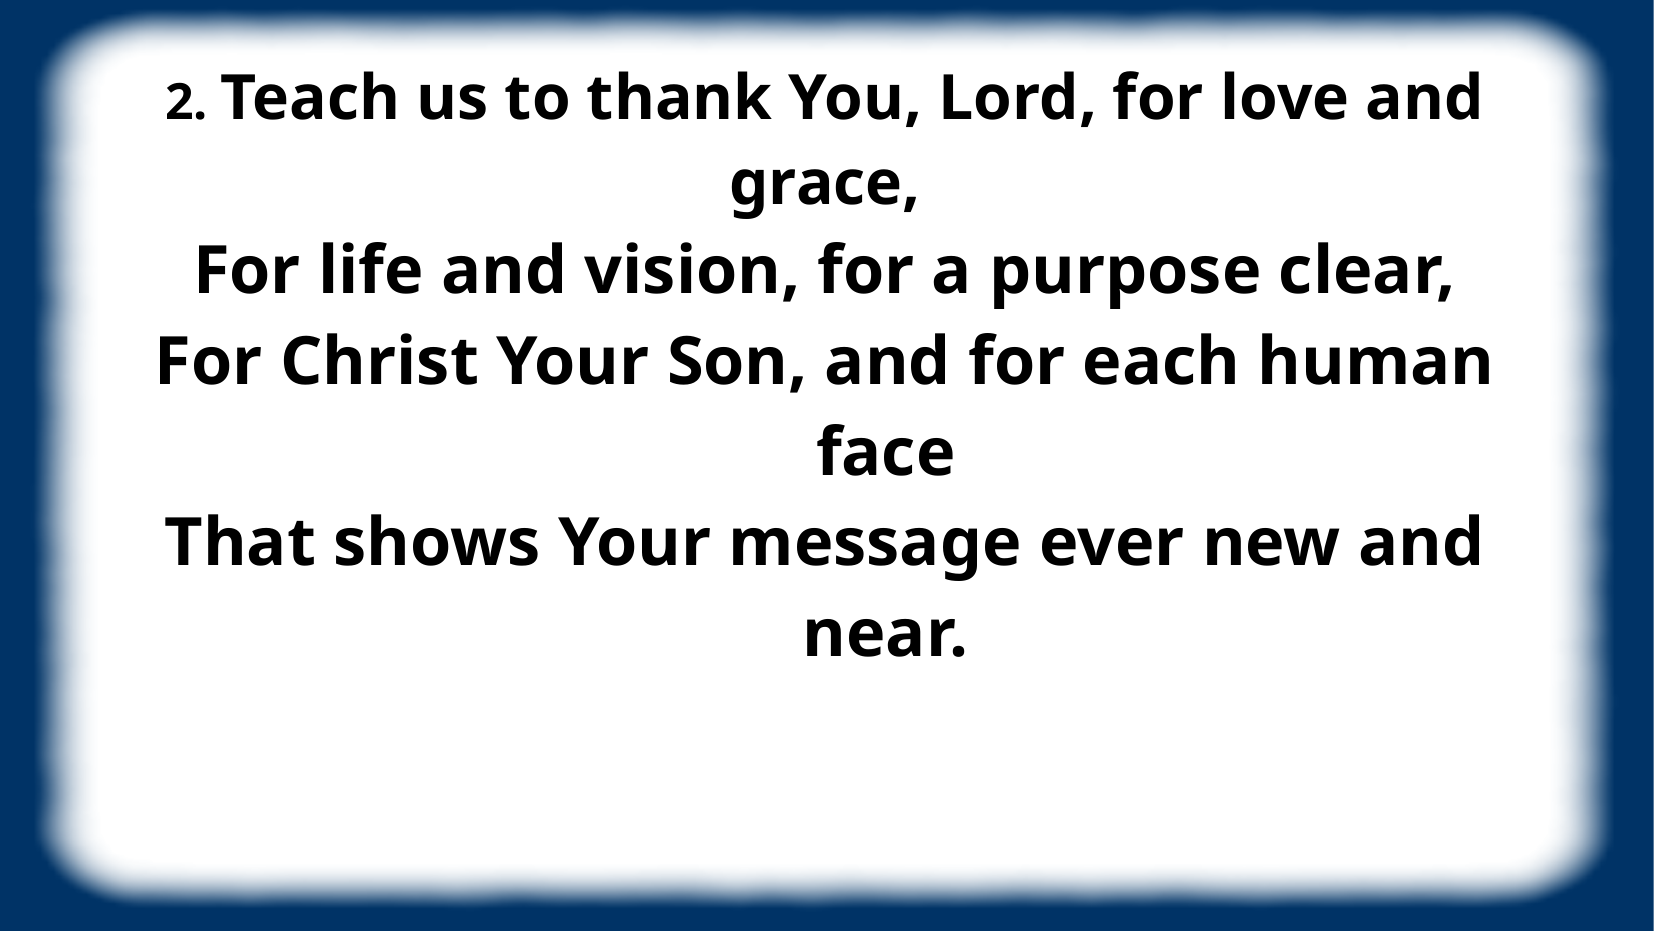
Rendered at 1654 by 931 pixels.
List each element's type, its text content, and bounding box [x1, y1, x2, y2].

picture [0, 0, 1654, 931]
text_box 2. Teach us to thank You, Lord, for love and grace, For life and vision, for a purpose clear, For Christ Your Son, and for each human face That shows Your message ever new and near. [75, 45, 1576, 415]
